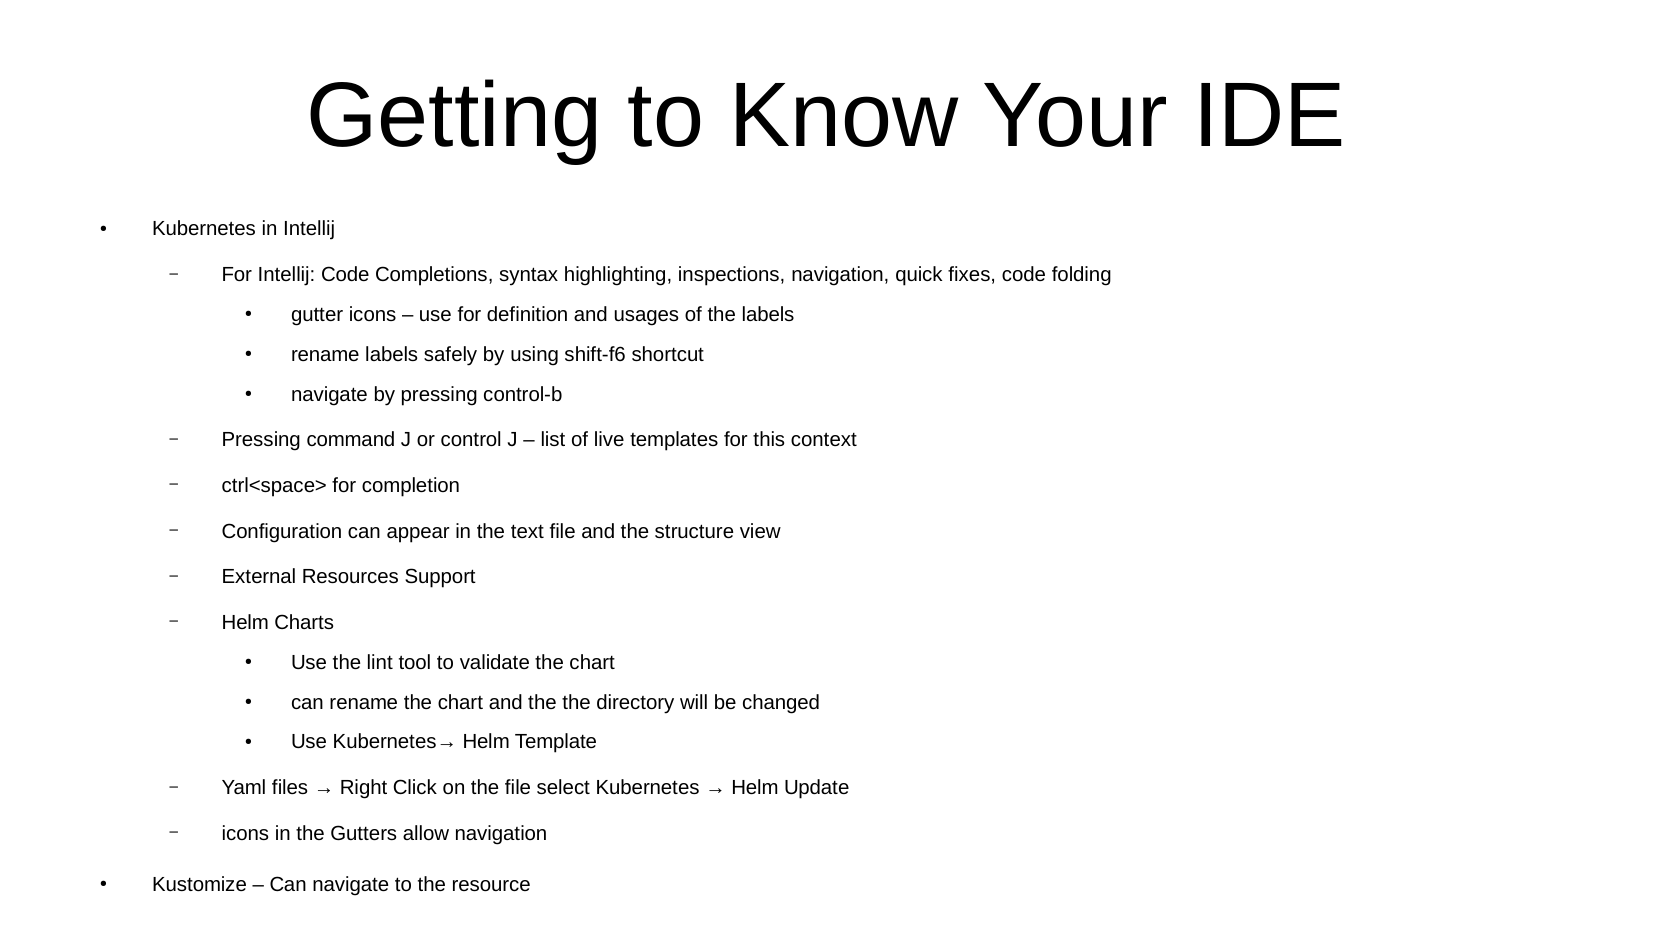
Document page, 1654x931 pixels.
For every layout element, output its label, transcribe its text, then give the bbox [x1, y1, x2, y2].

list Kubernetes in Intellij For Intellij: Code Completions, syntax highlighting, inspections, navigation, quick fixes, code folding gutter icons – use for definition and usages of the labels rename labels safely by using shift-f6 shortcut navigate by pressing control-b Pressing command J or control J – list of live templates for this context ctrl<space> for completion Configuration can appear in the text file and the structure view External Resources Support Helm Charts Use the lint tool to validate the chart can rename the chart and the the directory will be changed Use Kubernetes→ Helm Template Yaml files → Right Click on the file select Kubernetes → Helm Update icons in the Gutters allow navigation Kustomize – Can navigate to the resource [82, 217, 1613, 901]
title Getting to Know Your IDE [82, 37, 1571, 193]
